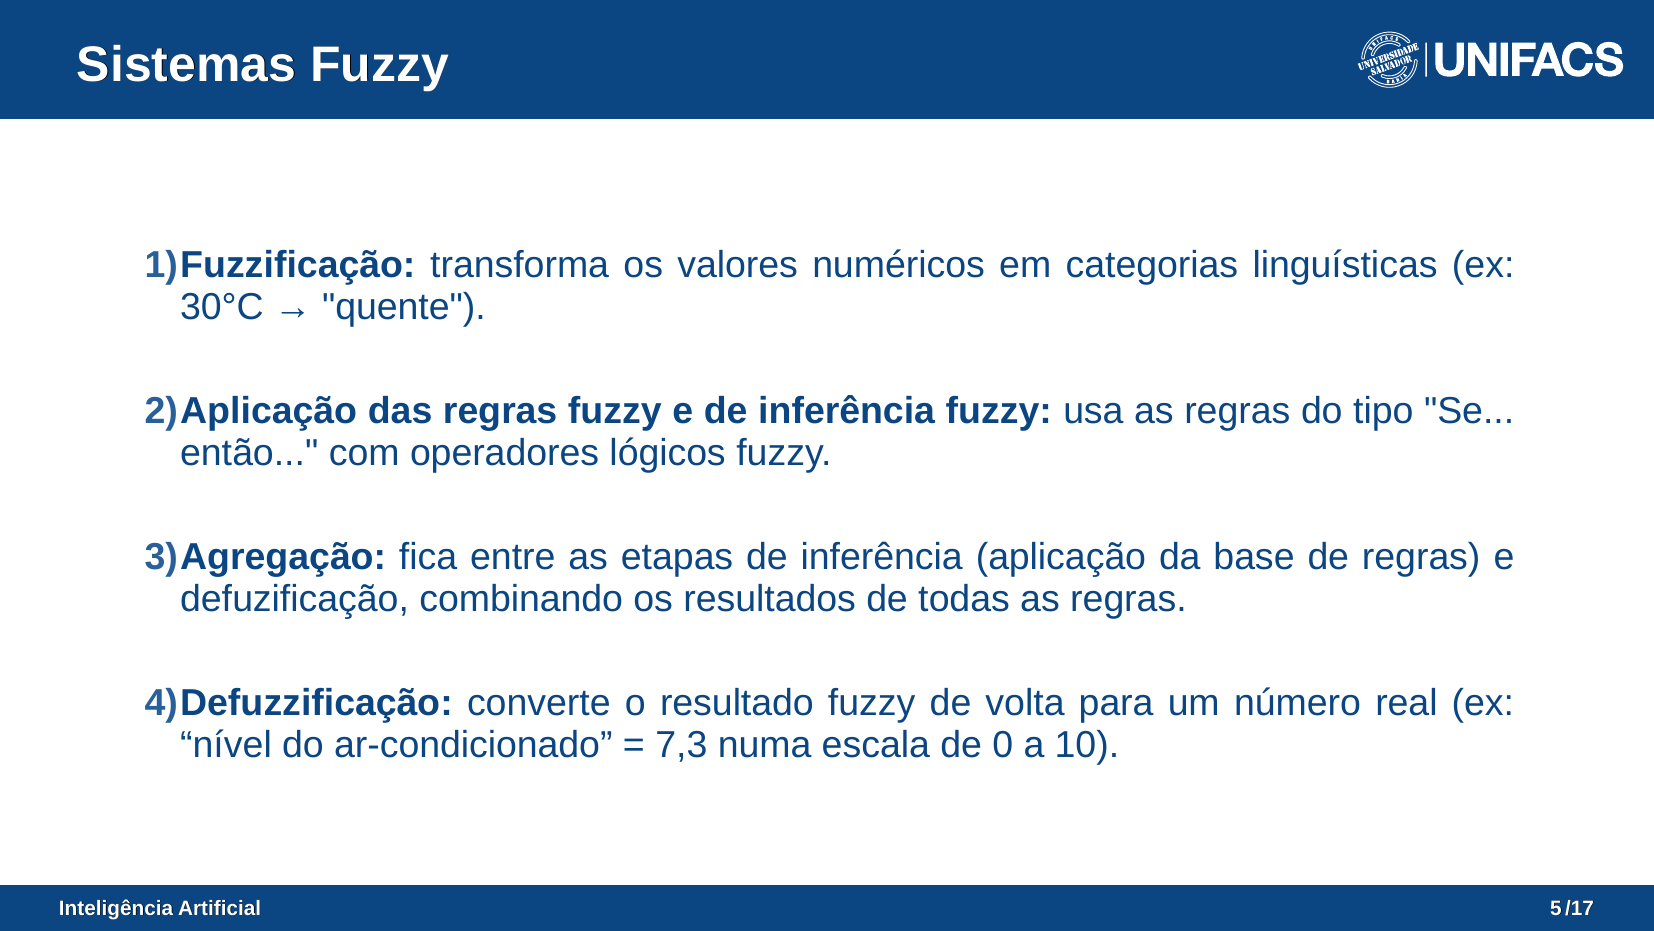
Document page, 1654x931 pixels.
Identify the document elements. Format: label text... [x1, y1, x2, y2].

text_box Fuzzificação: transforma os valores numéricos em categorias linguísticas (ex: 30°C → "quente"). Aplicação das regras fuzzy e de inferência fuzzy: usa as regras do tipo "Se... então..." com operadores lógicos fuzzy. Agregação: fica entre as etapas de inferência (aplicação da base de regras) e defuzificação, combinando os resultados de todas as regras. Defuzzificação: converte o resultado fuzzy de volta para um número real (ex: “nível do ar-condicionado” = 7,3 numa escala de 0 a 10). [129, 236, 1530, 865]
text_box Sistemas Fuzzy [76, 7, 1241, 120]
